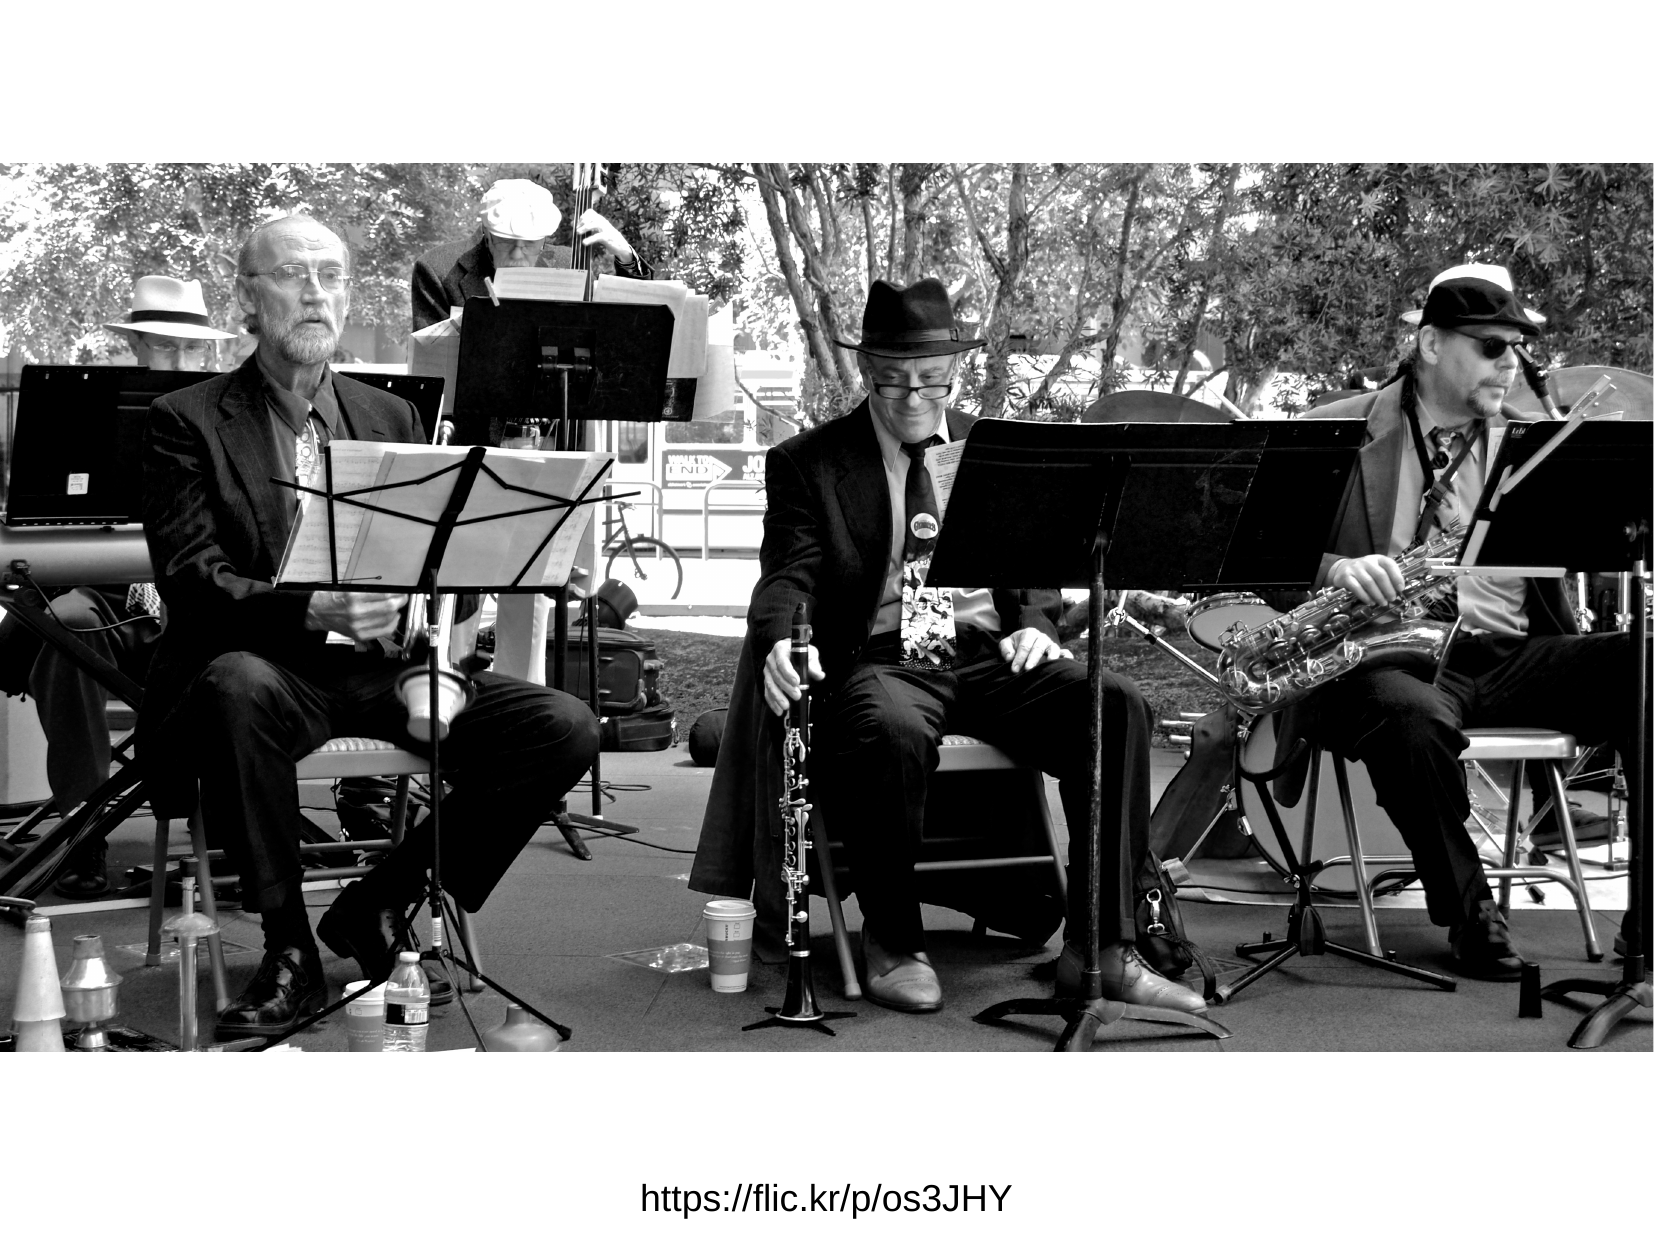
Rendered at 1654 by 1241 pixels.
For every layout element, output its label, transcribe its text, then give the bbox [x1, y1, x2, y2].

text_box https://flic.kr/p/os3JHY [625, 1170, 1029, 1227]
picture [0, 163, 1654, 1052]
